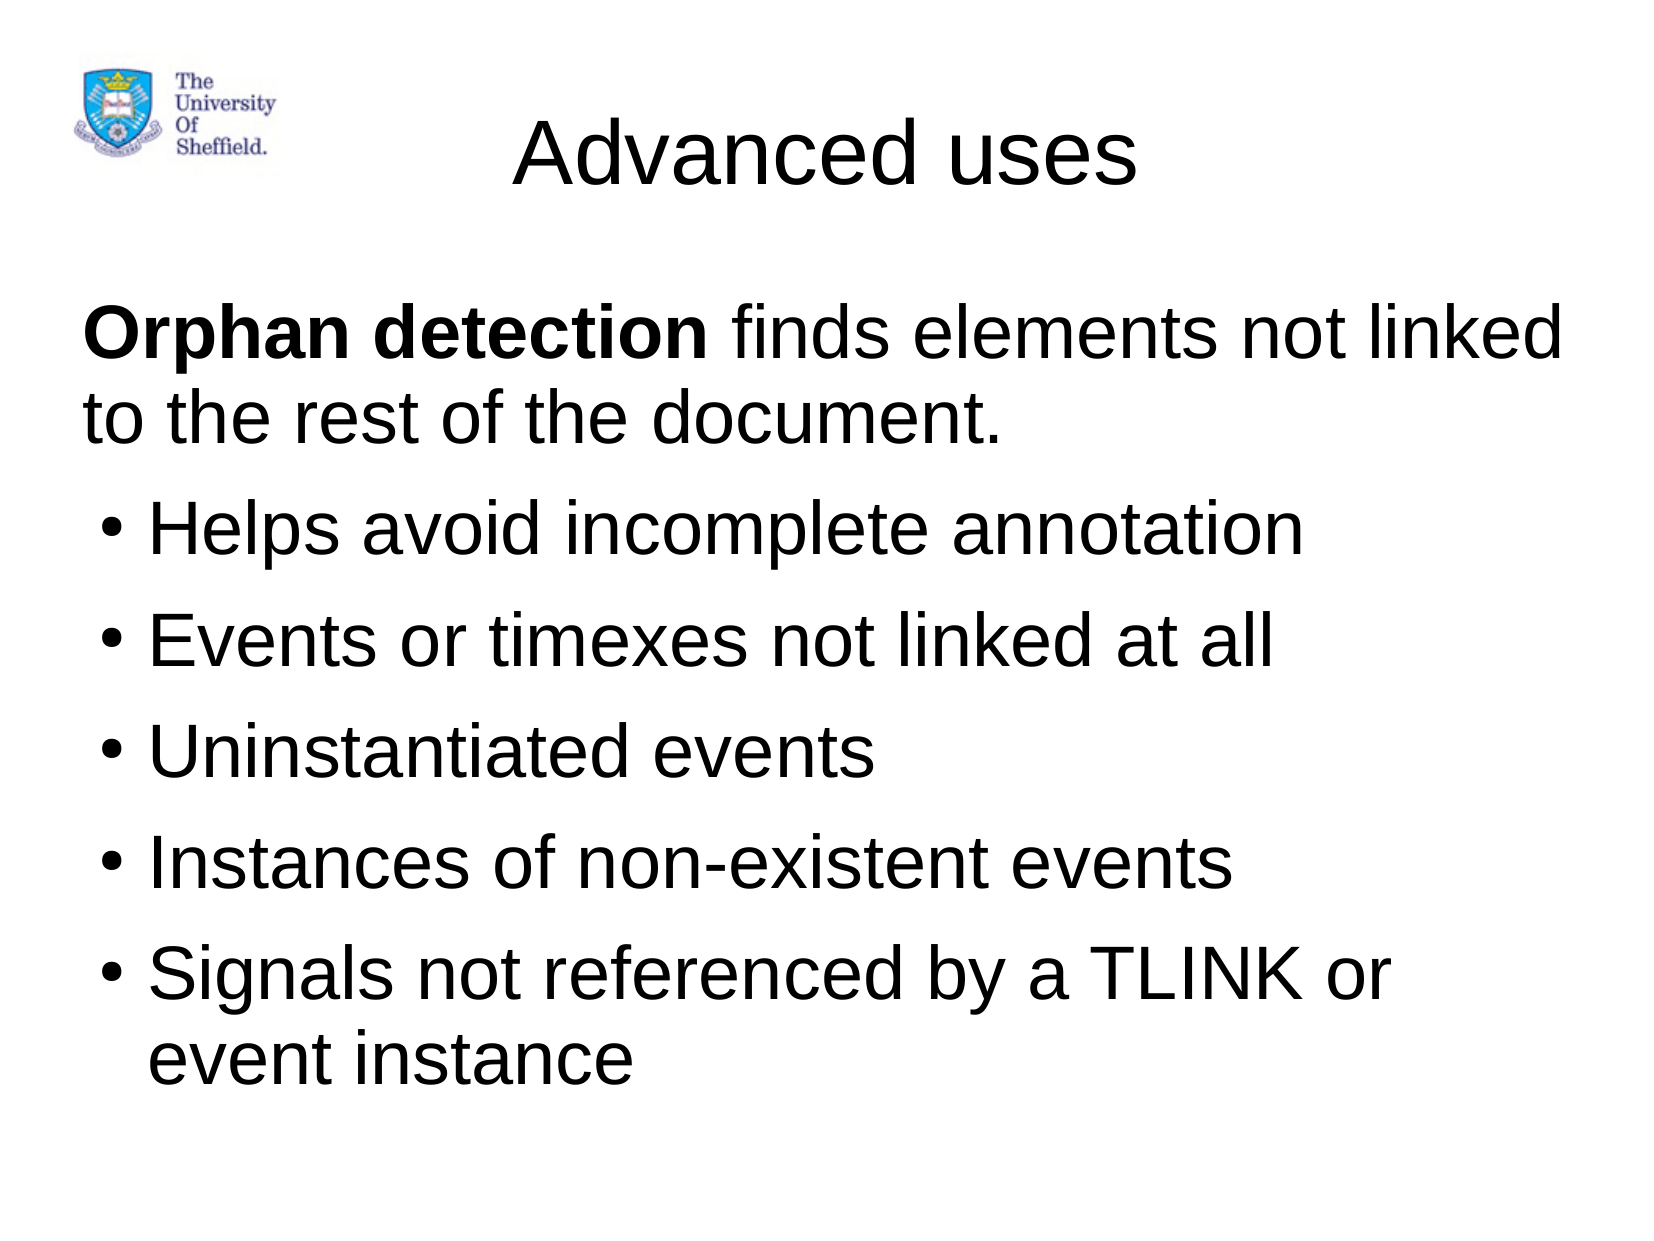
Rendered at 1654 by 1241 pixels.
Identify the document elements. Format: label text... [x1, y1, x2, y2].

list Orphan detection finds elements not linked to the rest of the document. Helps avoid incomplete annotation Events or timexes not linked at all Uninstantiated events Instances of non-existent events Signals not referenced by a TLINK or event instance [82, 290, 1571, 1109]
picture [29, 52, 366, 178]
title Advanced uses [82, 49, 1571, 257]
